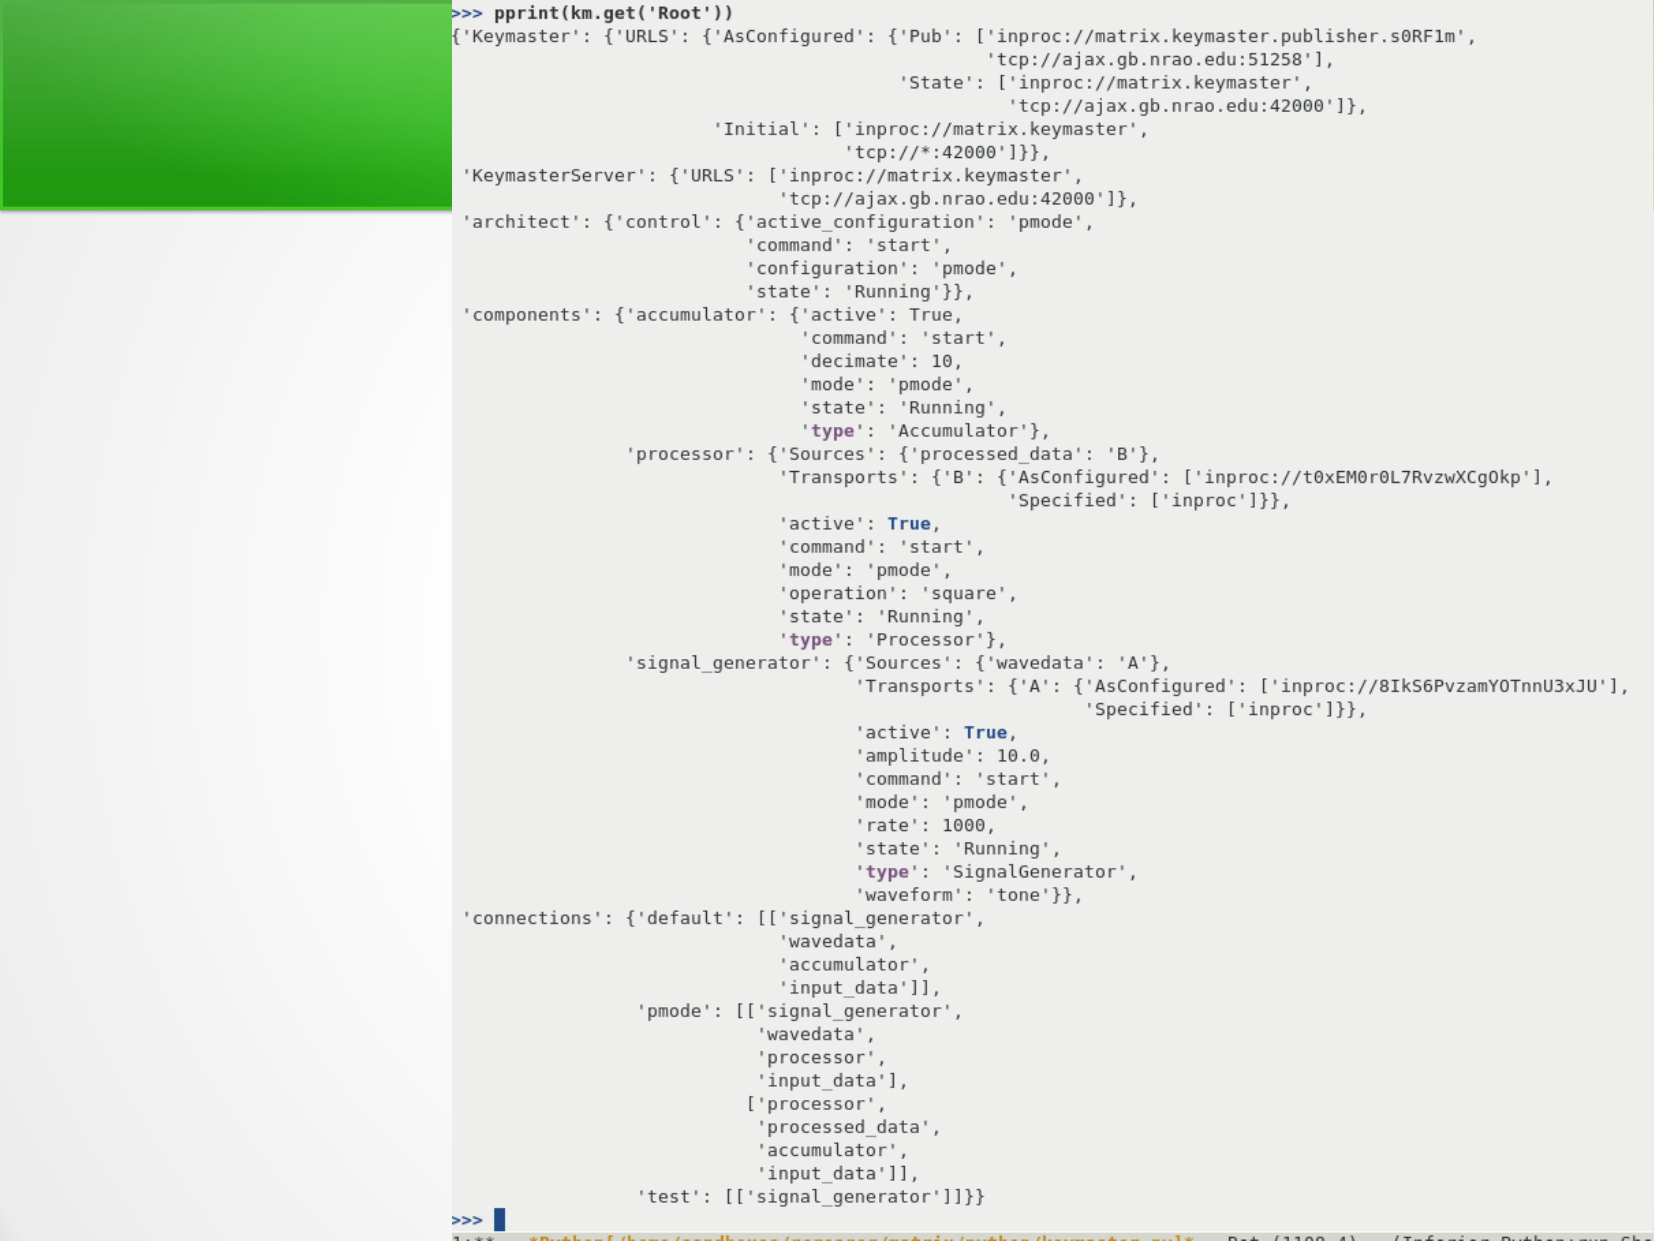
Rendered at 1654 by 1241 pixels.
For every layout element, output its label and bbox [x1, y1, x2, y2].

picture [452, 0, 1654, 1241]
